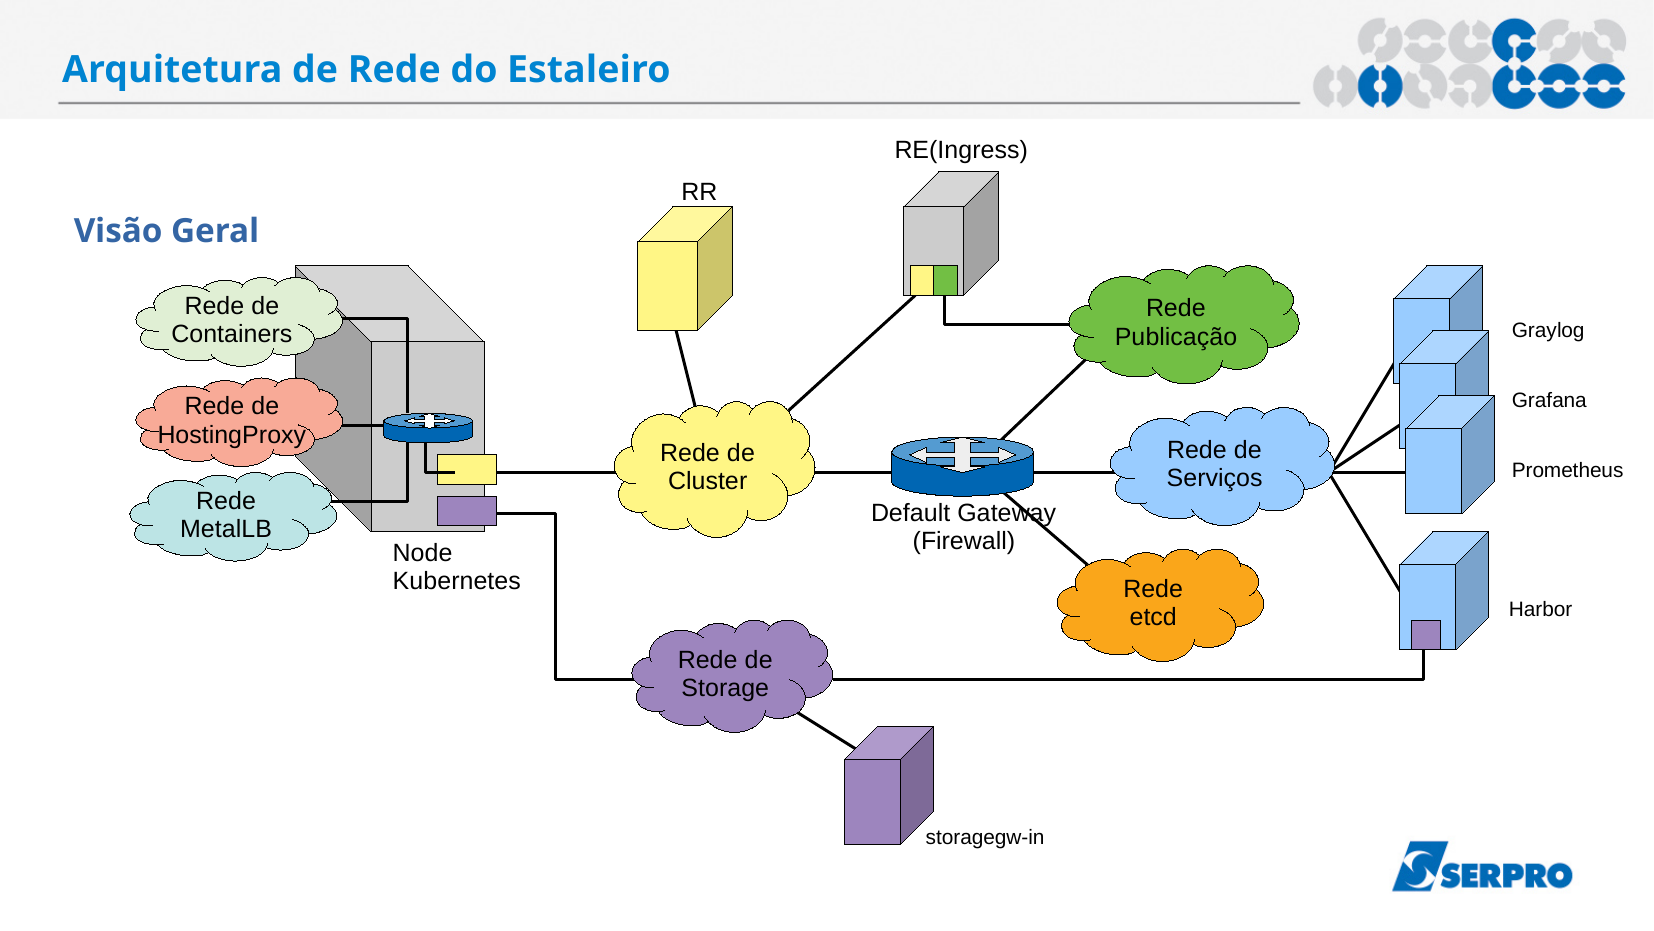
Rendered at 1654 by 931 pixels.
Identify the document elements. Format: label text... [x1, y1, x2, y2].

text_box RE(Ingress) [879, 128, 1044, 172]
text_box Arquitetura de Rede do Estaleiro [47, 35, 1300, 102]
text_box RR [666, 169, 733, 213]
text_box Default Gateway (Firewall) [856, 491, 1072, 563]
text_box storagegw-in [910, 818, 1063, 857]
text_box Visão Geral [59, 177, 532, 260]
text_box Rede Publicação [1068, 265, 1300, 384]
text_box [1393, 265, 1495, 514]
text_box [295, 320, 497, 532]
text_box [295, 265, 309, 279]
text_box Rede de Serviços [1110, 407, 1335, 526]
text_box [1399, 531, 1489, 650]
text_box Node Kubernetes [377, 531, 537, 603]
text_box [844, 726, 934, 845]
text_box Harbor [1494, 590, 1588, 629]
text_box [637, 213, 733, 331]
text_box [891, 437, 1034, 491]
text_box [903, 172, 999, 296]
text_box Rede de Cluster [614, 401, 816, 538]
picture [0, 0, 1654, 931]
text_box Rede de HostingProxy [135, 377, 343, 467]
text_box Rede de Storage [631, 620, 833, 733]
text_box Rede etcd [1057, 549, 1264, 662]
text_box [336, 307, 347, 317]
text_box Rede de Containers [135, 277, 343, 367]
text_box Graylog Grafana Prometheus [1497, 311, 1642, 490]
text_box Rede MetalLB [129, 472, 337, 562]
